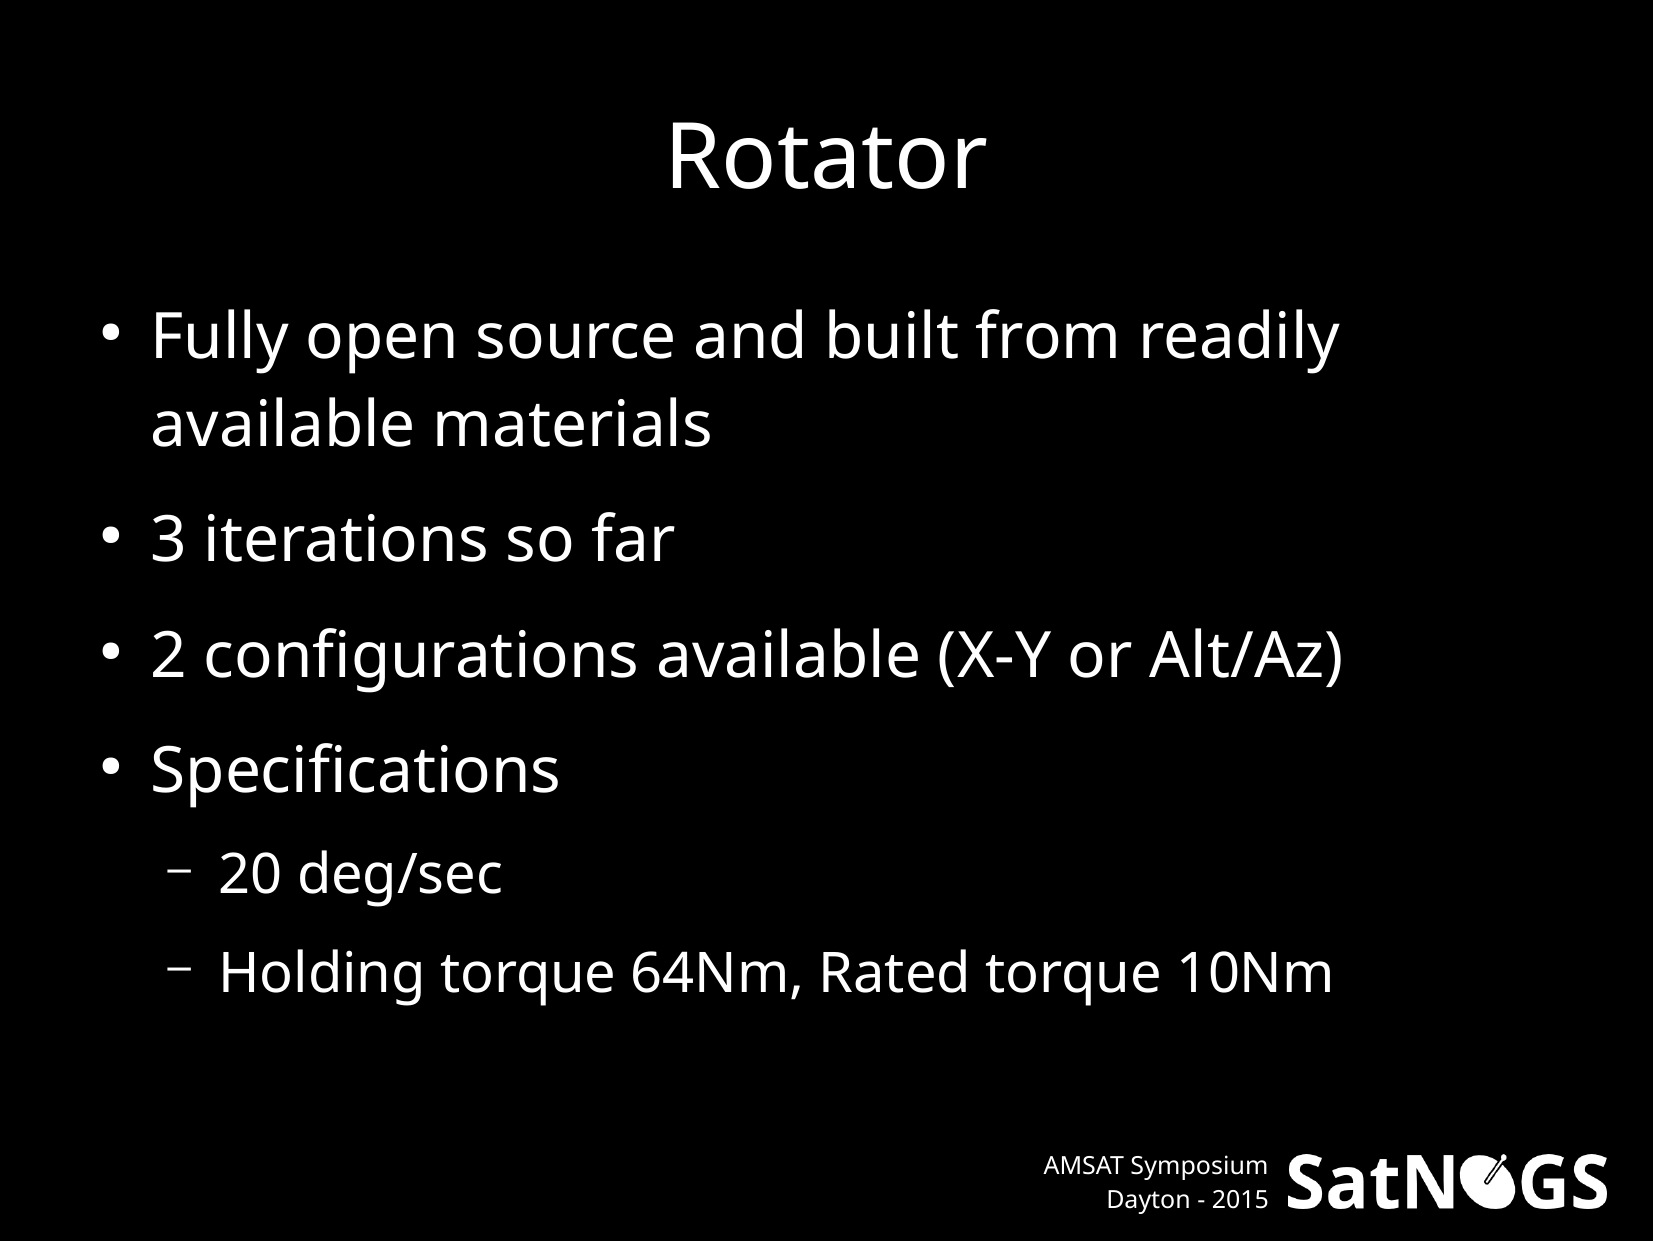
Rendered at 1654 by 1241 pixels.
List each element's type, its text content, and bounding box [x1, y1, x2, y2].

title Rotator [82, 49, 1571, 257]
list Fully open source and built from readily available materials 3 iterations so far 2 configurations available (X-Y or Alt/Az) Specifications 20 deg/sec Holding torque 64Nm, Rated torque 10Nm [82, 290, 1571, 1010]
picture [1288, 1154, 1607, 1209]
